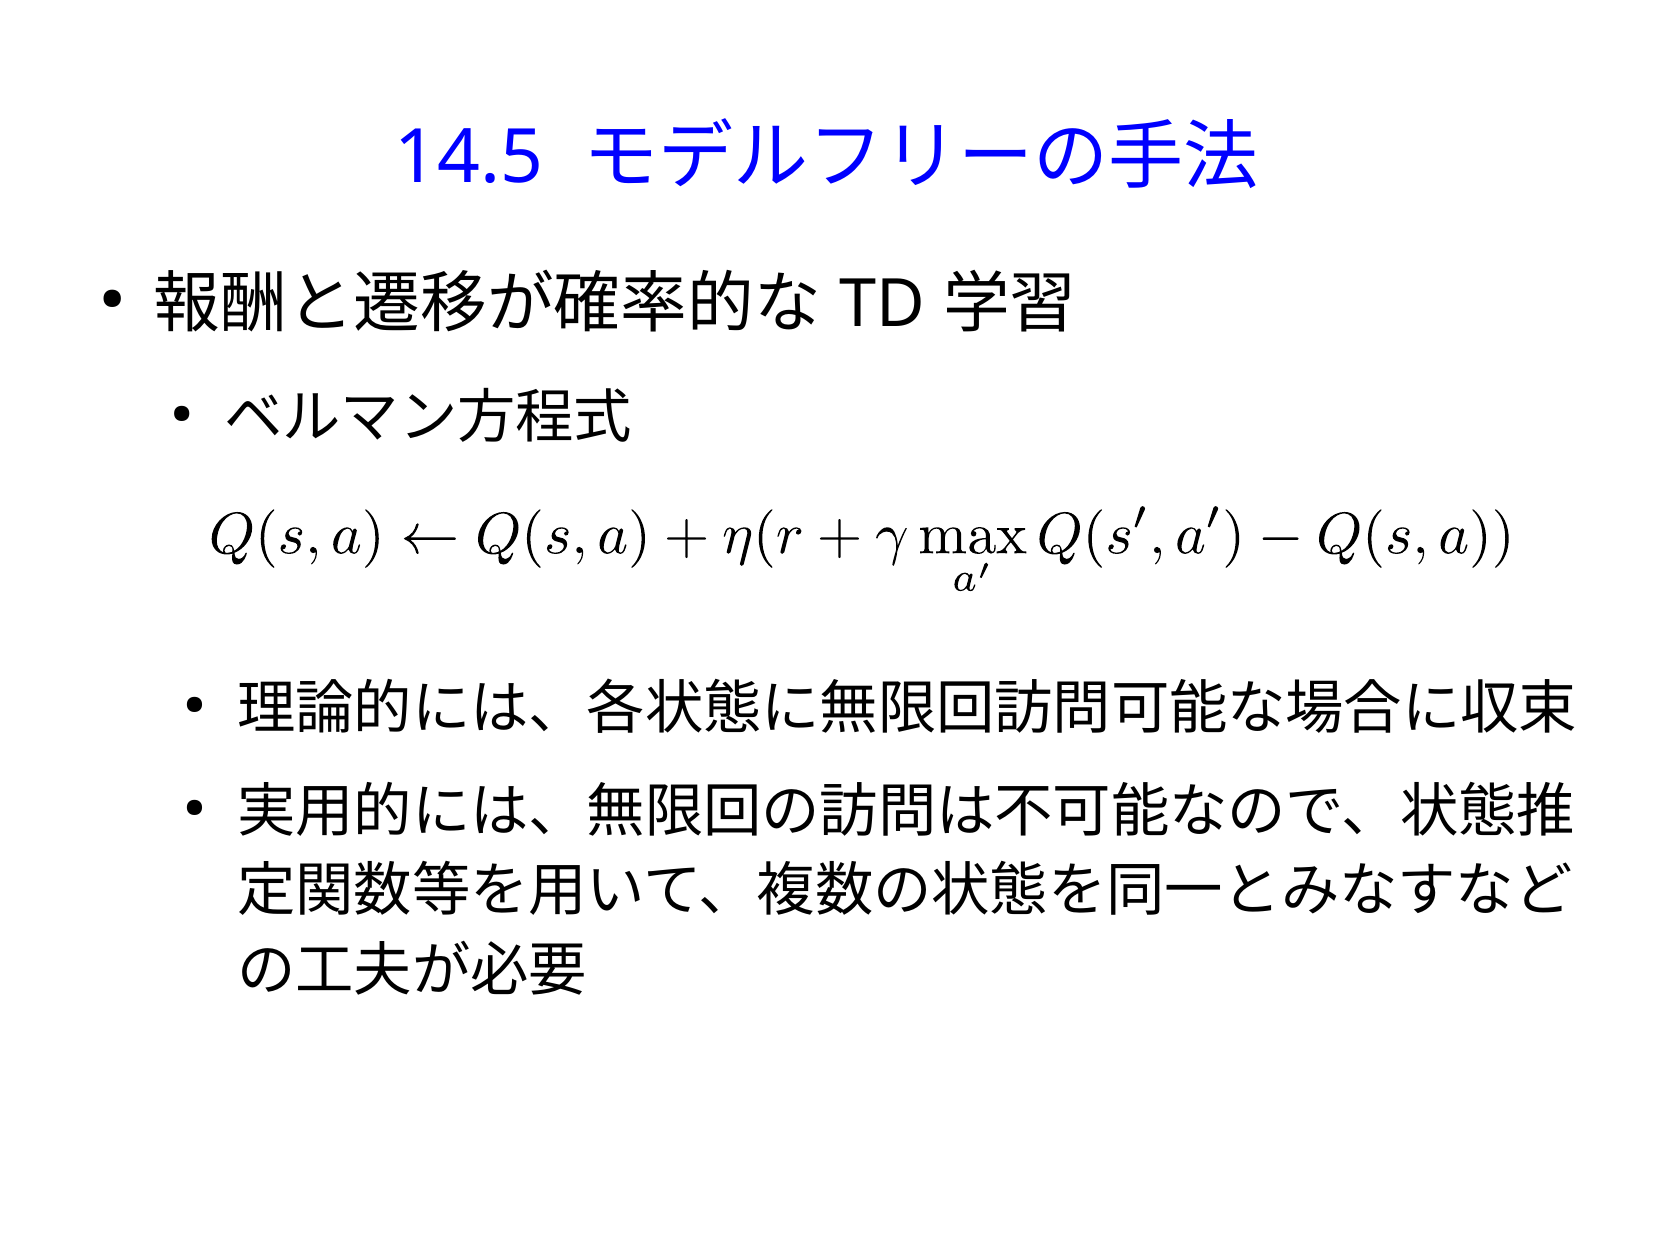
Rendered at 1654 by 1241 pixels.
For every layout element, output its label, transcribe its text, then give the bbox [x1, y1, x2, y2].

title 14.5 モデルフリーの手法 [82, 49, 1571, 254]
list 報酬と遷移が確率的なTD学習 ベルマン方程式 [82, 254, 1571, 472]
text_box [208, 506, 1515, 592]
list 理論的には、各状態に無限回訪問可能な場合に収束 実用的には、無限回の訪問は不可能なので、状態推定関数等を用いて、複数の状態を同一とみなすなどの工夫が必要 [95, 666, 1584, 1041]
